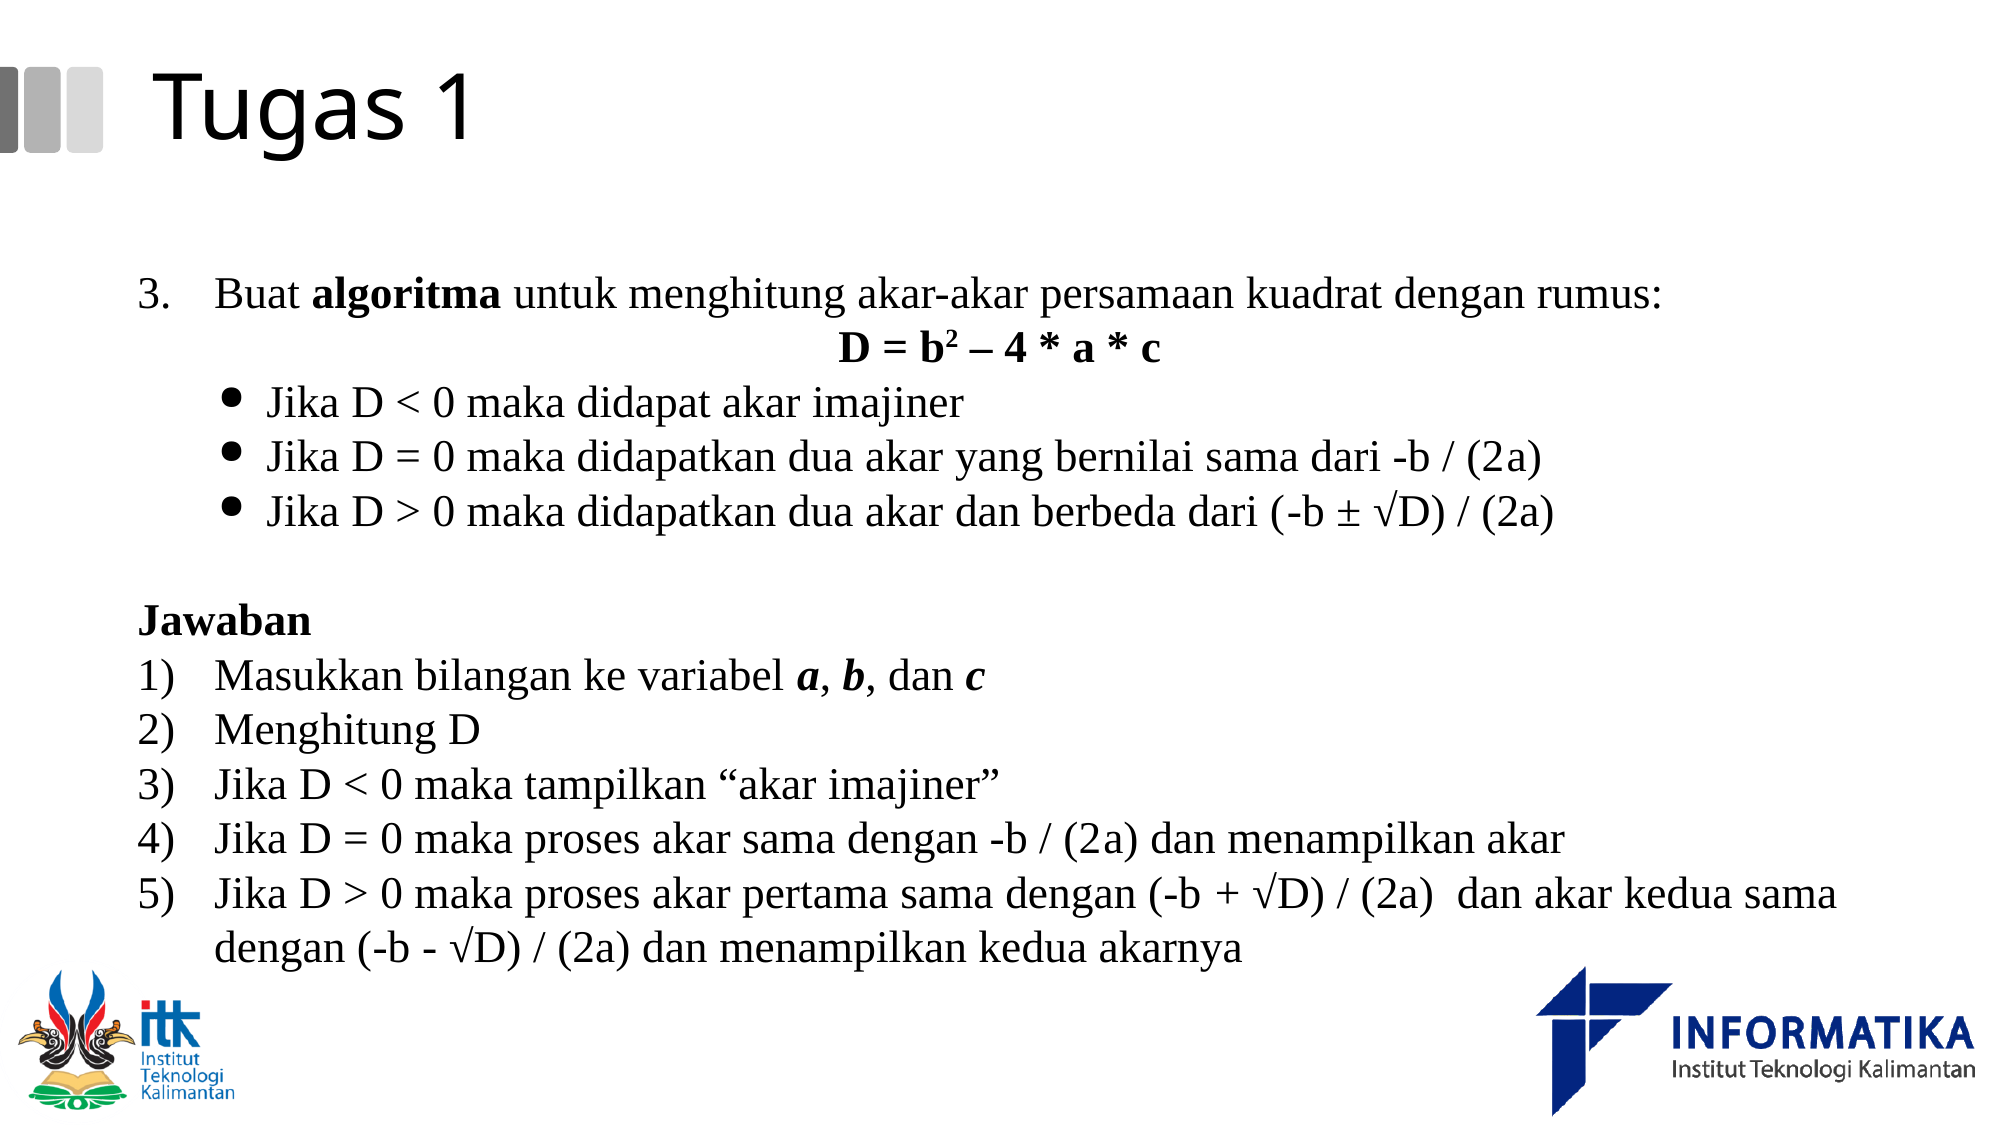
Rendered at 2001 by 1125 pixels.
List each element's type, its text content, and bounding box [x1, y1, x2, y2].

picture [1534, 965, 1976, 1118]
list Buat algoritma untuk menghitung akar-akar persamaan kuadrat dengan rumus: D = b2 – 4 * a * c Jika D < 0 maka didapat akar imajiner Jika D = 0 maka didapatkan dua akar yang bernilai sama dari -b / (2a) Jika D > 0 maka didapatkan dua akar dan berbeda dari (-b ± √D) / (2a) Jawaban Masukkan bilangan ke variabel a, b, dan c Menghitung D Jika D < 0 maka tampilkan “akar imajiner” Jika D = 0 maka proses akar sama dengan -b / (2a) dan menampilkan akar Jika D > 0 maka proses akar pertama sama dengan (-b + √D) / (2a) dan akar kedua sama dengan (-b - √D) / (2a) dan menampilkan kedua akarnya [137, 262, 1863, 977]
picture [0, 935, 253, 1125]
title Tugas 1 [137, 1, 1863, 219]
